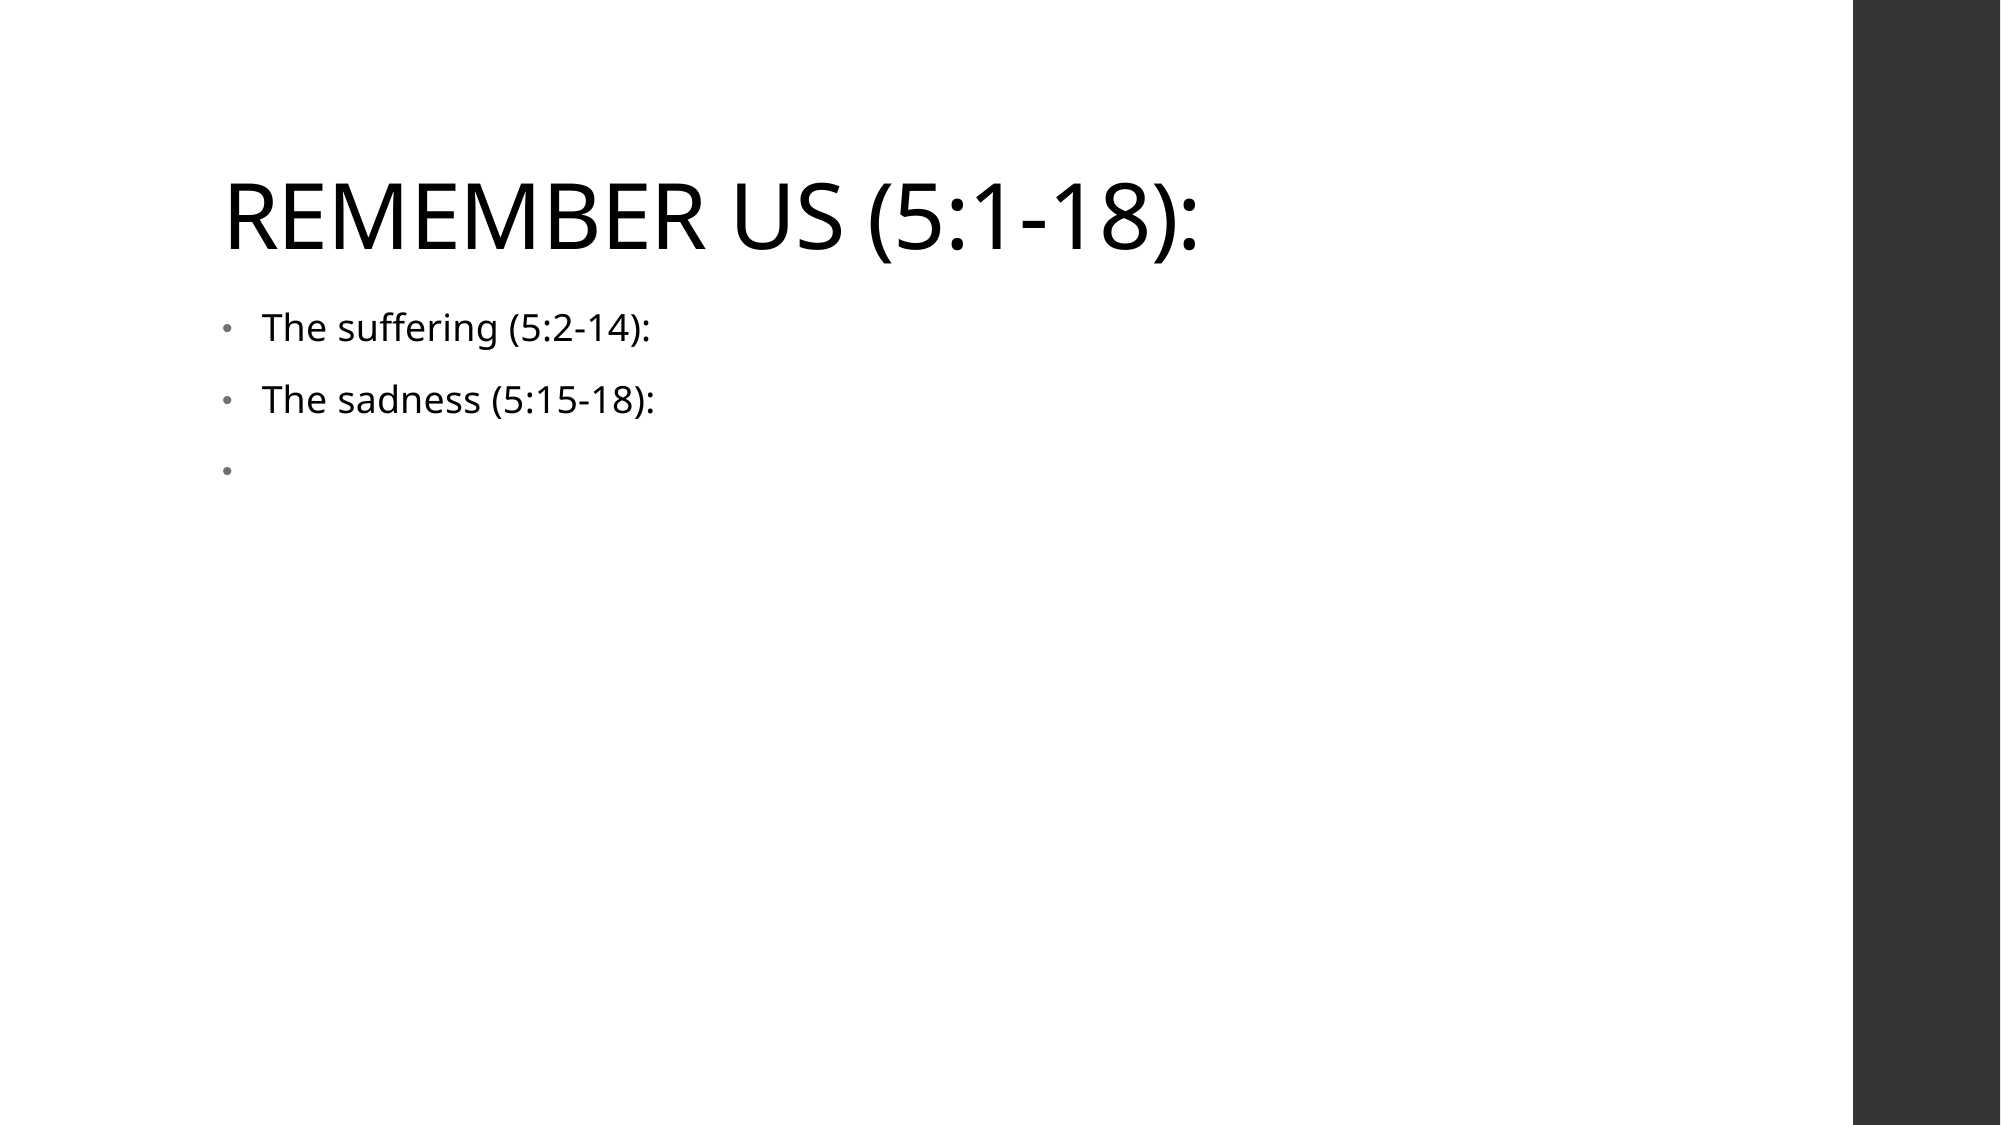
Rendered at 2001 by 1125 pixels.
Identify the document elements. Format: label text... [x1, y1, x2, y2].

title REMEMBER US (5:1-18): [206, 60, 1797, 278]
list The suffering (5:2-14): The sadness (5:15-18): [206, 299, 1617, 1014]
